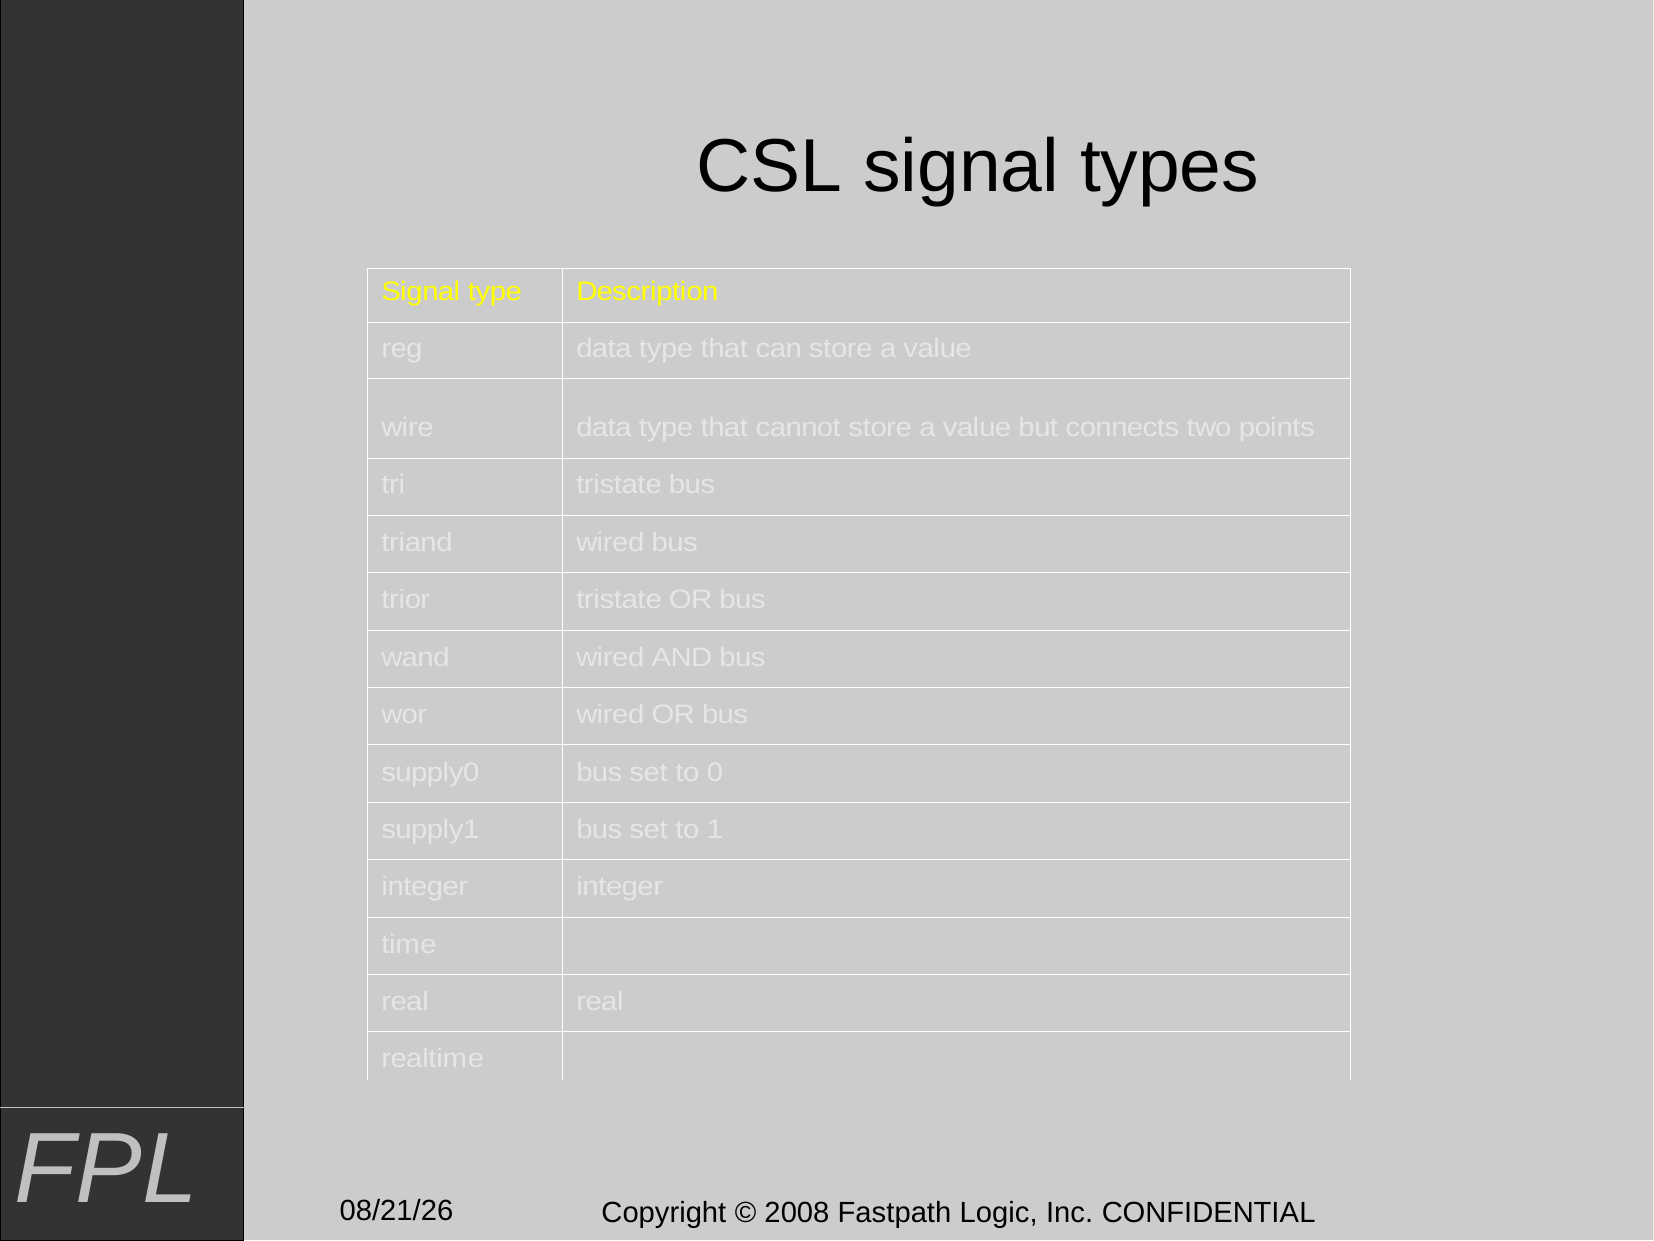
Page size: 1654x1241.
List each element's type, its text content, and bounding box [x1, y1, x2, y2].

title CSL signal types [427, 57, 1530, 274]
chart [365, 266, 1486, 1080]
